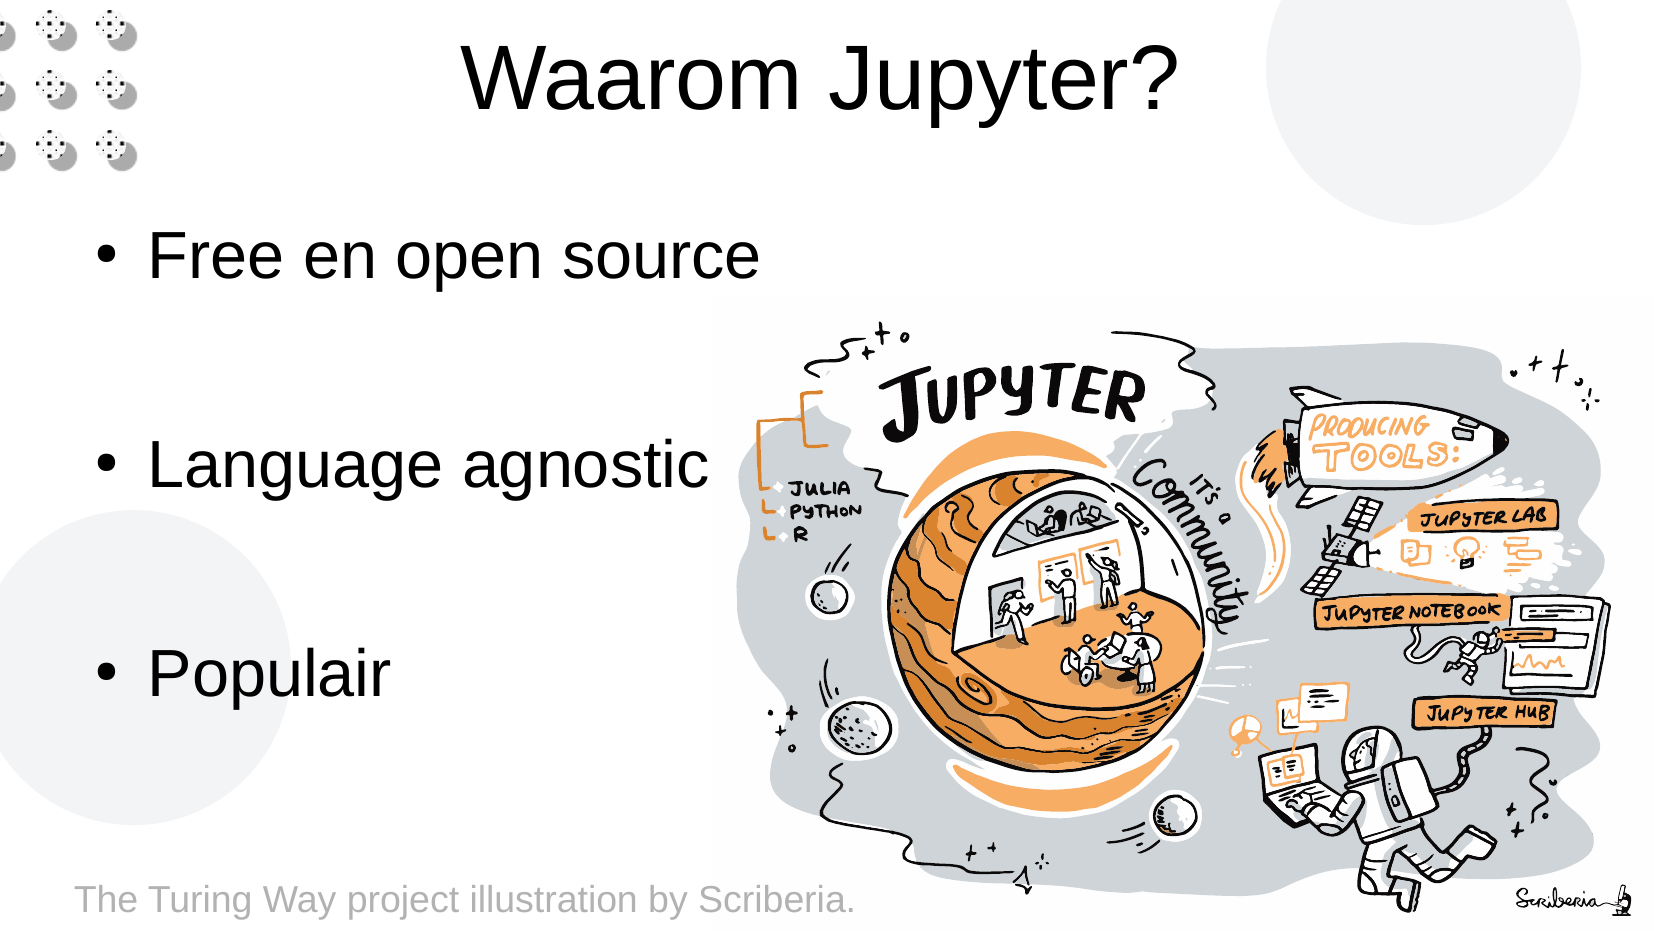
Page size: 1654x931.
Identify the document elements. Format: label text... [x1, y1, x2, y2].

picture [35, 130, 67, 161]
picture [35, 10, 66, 41]
picture [0, 13, 6, 38]
picture [100, 156, 122, 161]
picture [0, 73, 6, 98]
text_box The Turing Way project illustration by Scriberia. [59, 871, 886, 931]
picture [0, 133, 7, 158]
list Free en open source Language agnostic Populair [76, 218, 1565, 758]
title Waarom Jupyter? [76, 0, 1565, 156]
picture [713, 295, 1654, 931]
picture [35, 70, 66, 101]
